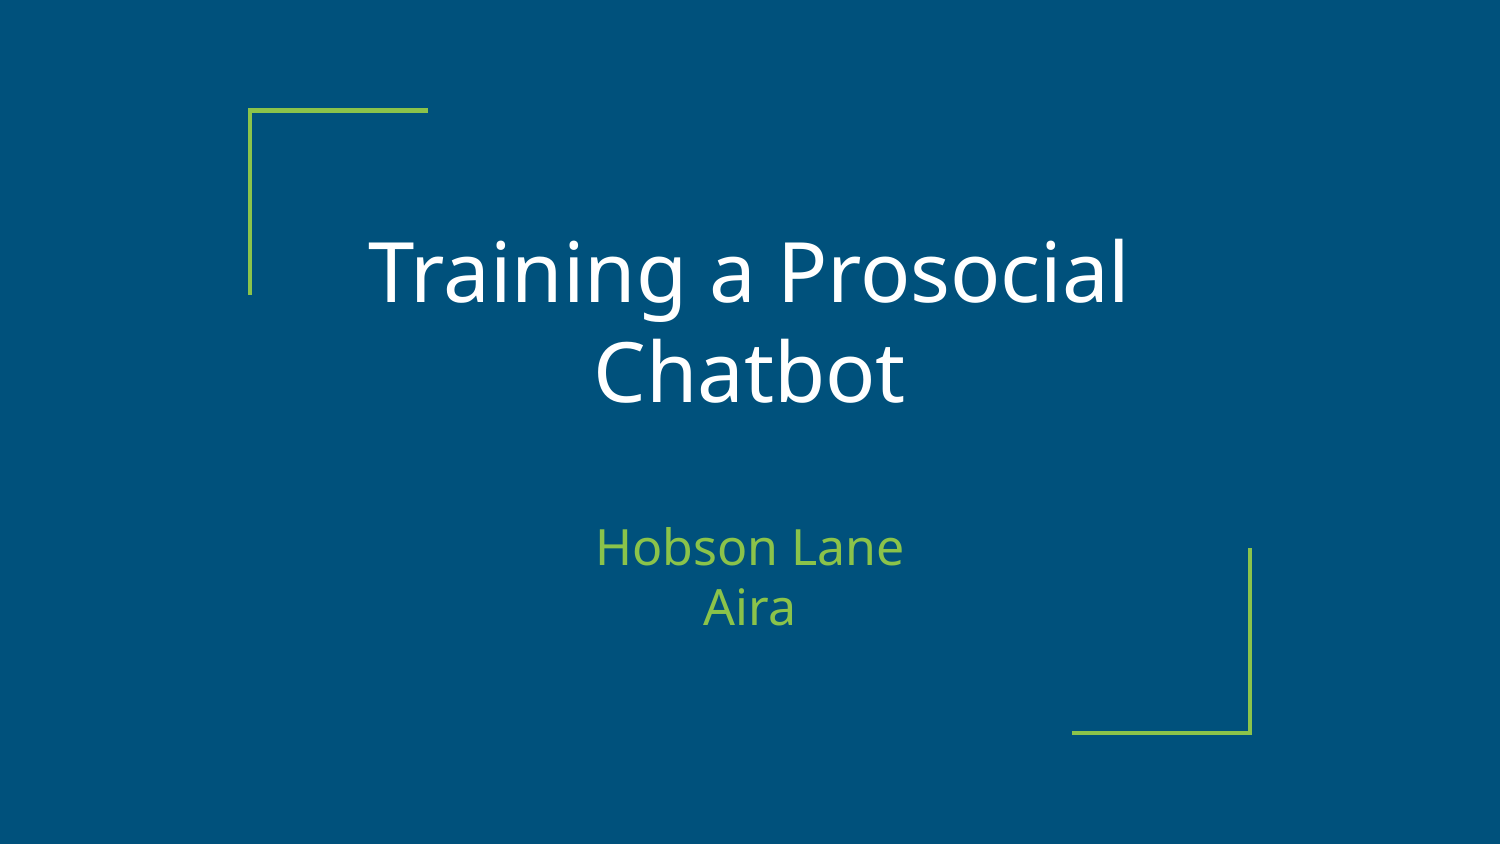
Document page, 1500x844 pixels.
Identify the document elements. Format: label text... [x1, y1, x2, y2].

subtitle Hobson Lane Aira [275, 500, 1225, 650]
title Training a Prosocial Chatbot [275, 195, 1225, 435]
